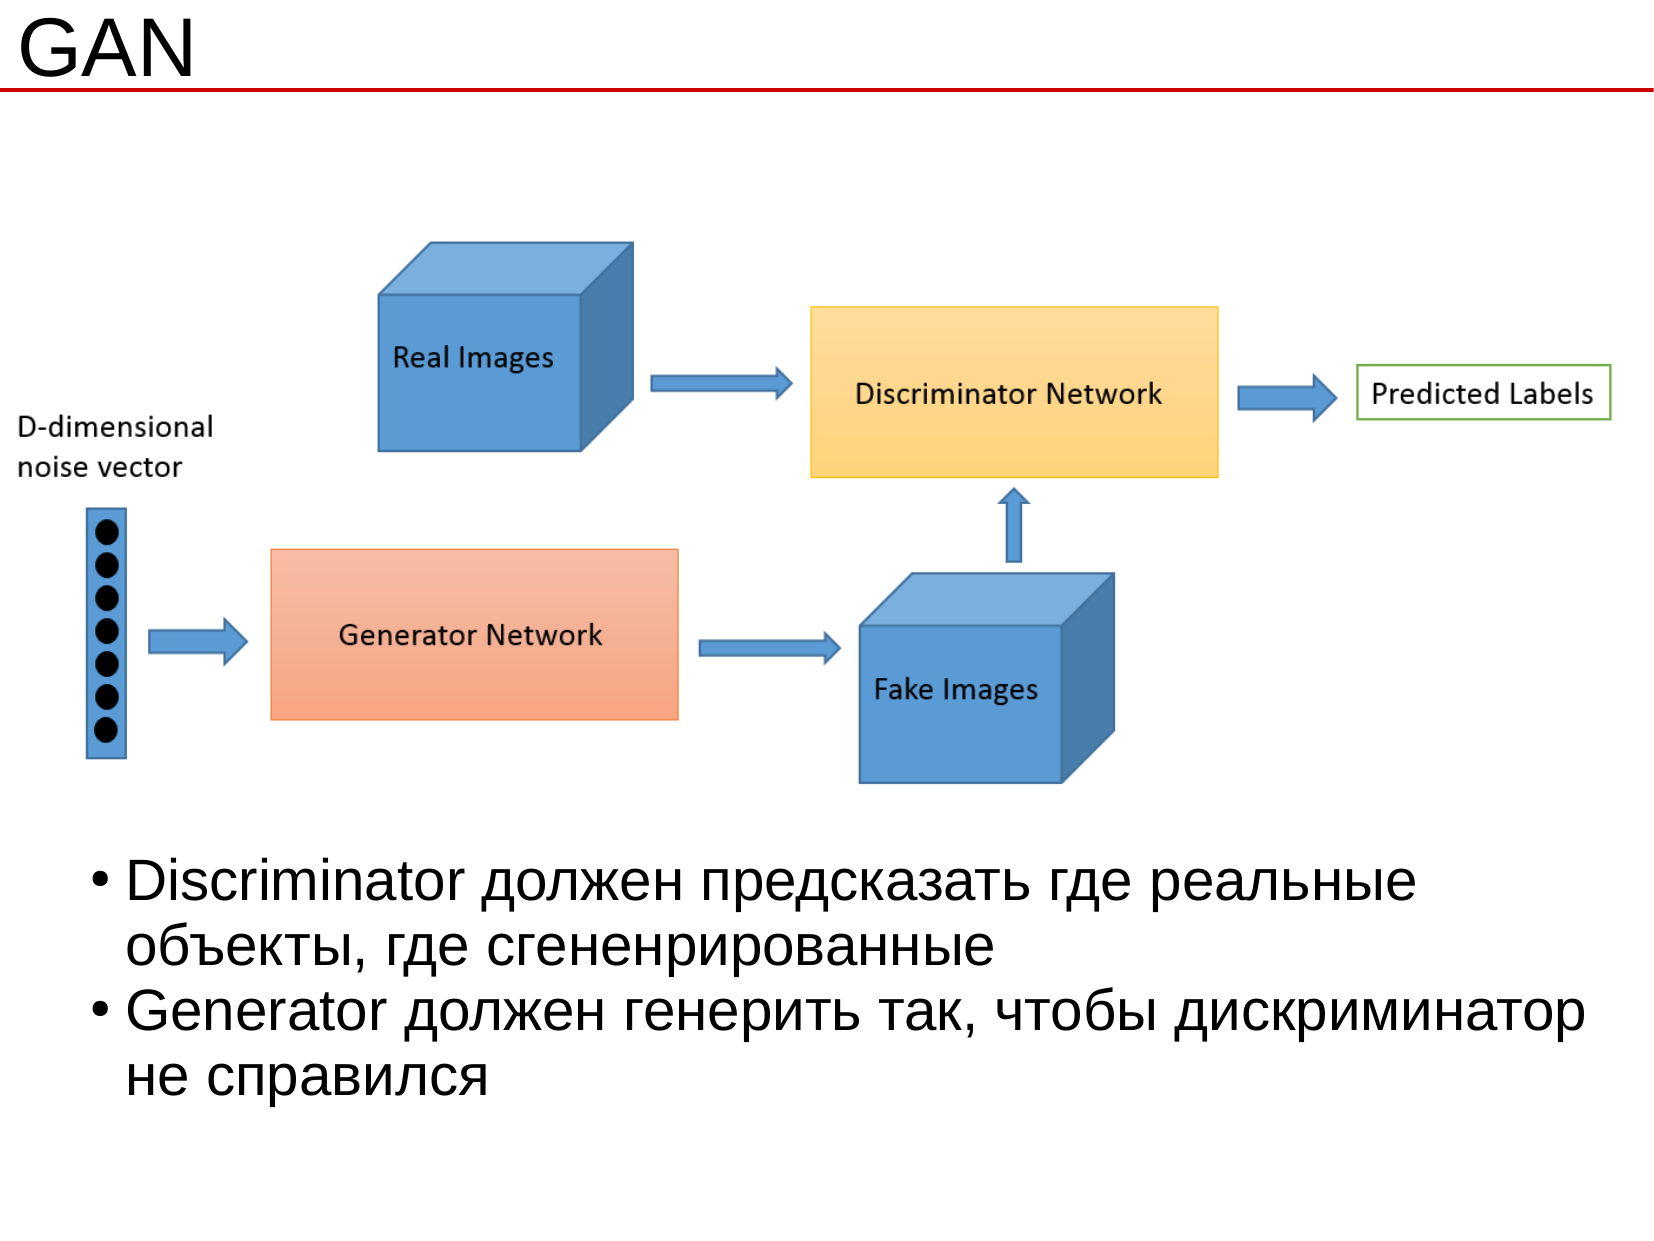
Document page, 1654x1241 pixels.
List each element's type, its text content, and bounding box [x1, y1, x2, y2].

picture [0, 204, 1654, 811]
title GAN [17, 0, 1315, 94]
text_box Discriminator должен предсказать где реальные объекты, где сгененрированные Generator должен генерить так, чтобы дискриминатор не справился [75, 840, 1606, 1115]
